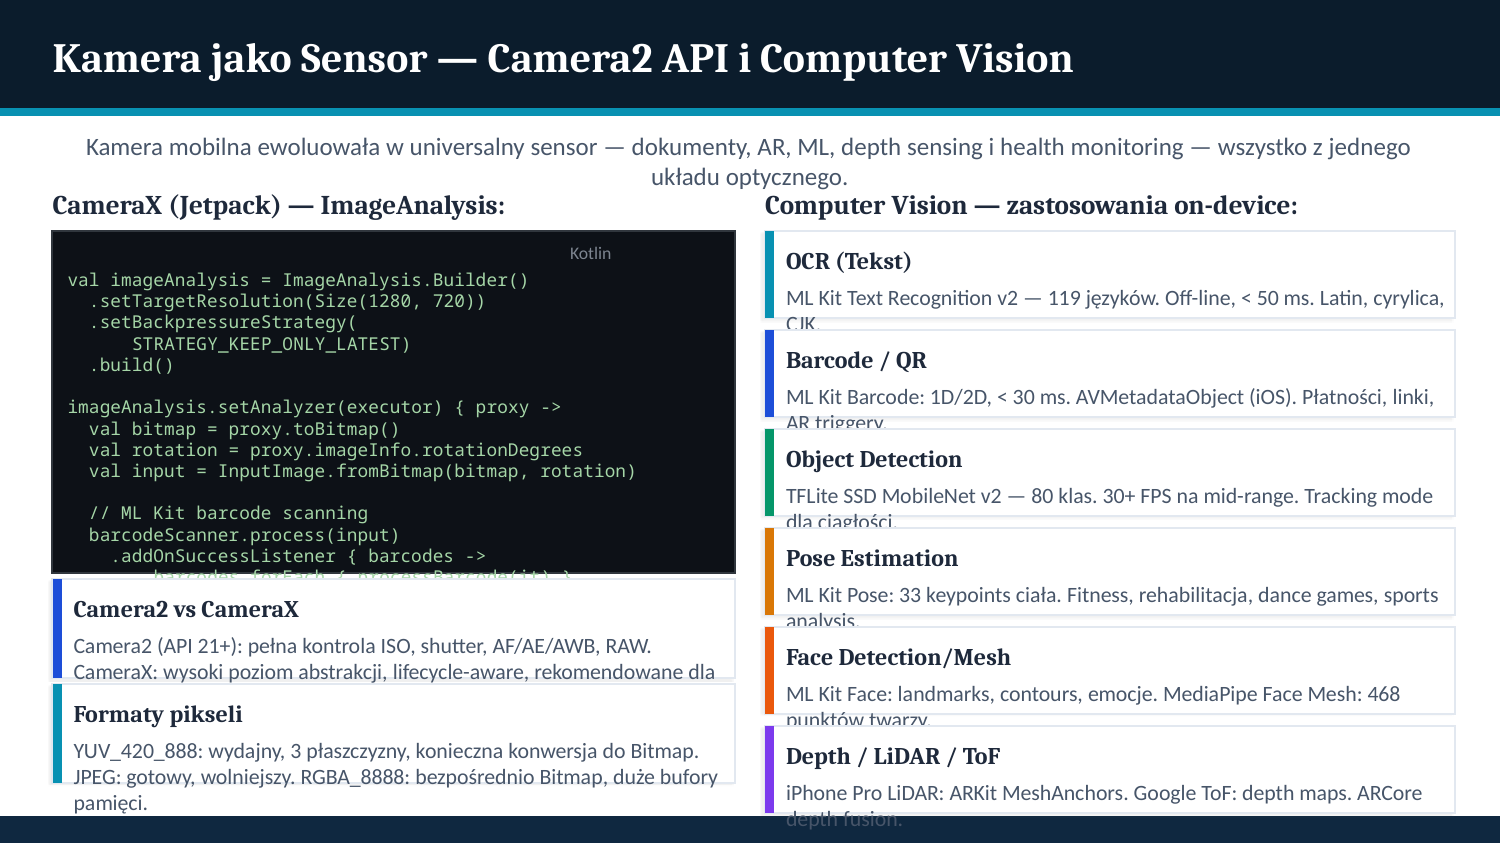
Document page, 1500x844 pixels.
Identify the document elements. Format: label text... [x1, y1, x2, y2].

text_box [593, 668, 608, 678]
text_box [422, 668, 442, 678]
text_box [626, 670, 632, 678]
text_box OCR (Tekst) [786, 240, 1446, 279]
text_box [52, 231, 735, 573]
text_box [455, 668, 476, 678]
text_box [450, 668, 457, 678]
text_box [555, 668, 566, 678]
text_box [696, 773, 705, 783]
text_box [346, 773, 363, 783]
text_box YUV_420_888: wydajny, 3 płaszczyzny, konieczna konwersja do Bitmap. JPEG: gotowy, wolniejszy. RGBA_8888: bezpośrednio Bitmap, duże bufory pamięci. [73, 736, 726, 773]
text_box [115, 668, 128, 678]
text_box [78, 773, 82, 783]
text_box [338, 668, 349, 678]
text_box [505, 773, 514, 783]
text_box Depth / LiDAR / ToF [786, 735, 1446, 774]
text_box iPhone Pro LiDAR: ARKit MeshAnchors. Google ToF: depth maps. ARCore depth fusion. [786, 779, 1446, 803]
text_box [453, 773, 462, 783]
text_box [560, 773, 571, 783]
text_box [691, 670, 696, 678]
text_box ML Kit Face: landmarks, contours, emocje. MediaPipe Face Mesh: 468 punktów twarzy. [786, 679, 1446, 704]
text_box [349, 668, 354, 678]
text_box [76, 668, 91, 678]
text_box [390, 773, 396, 783]
text_box [267, 670, 273, 678]
text_box [657, 668, 669, 678]
text_box [108, 668, 117, 678]
text_box [599, 773, 617, 783]
text_box [102, 668, 109, 678]
text_box [667, 773, 684, 783]
text_box [230, 773, 240, 783]
text_box [530, 773, 541, 783]
text_box [401, 773, 417, 783]
text_box [669, 668, 677, 678]
text_box [191, 668, 202, 678]
text_box [311, 668, 317, 678]
text_box [630, 668, 657, 678]
text_box [675, 668, 692, 678]
text_box [564, 670, 570, 678]
text_box [271, 668, 284, 678]
text_box [418, 773, 424, 783]
text_box [91, 668, 103, 678]
text_box [148, 668, 194, 678]
text_box [765, 429, 1455, 516]
text_box [176, 670, 182, 678]
text_box ML Kit Pose: 33 keypoints ciała. Fitness, rehabilitacja, dance games, sports analysis. [786, 581, 1446, 605]
text_box [623, 773, 649, 783]
text_box [139, 775, 145, 783]
text_box Camera2 vs CameraX [73, 588, 726, 627]
text_box [137, 668, 145, 678]
text_box [240, 773, 253, 783]
text_box Object Detection [786, 438, 1446, 477]
text_box [395, 668, 404, 678]
text_box val imageAnalysis = ImageAnalysis.Builder() .setTargetResolution(Size(1280, 720)) .setBackpressureStrategy( STRATEGY_KEEP_ONLY_LATEST) .build() imageAnalysis.setAnalyzer(executor) { proxy -> val bitmap = proxy.toBitmap() val rotation = proxy.imageInfo.rotationDegrees val input = InputImage.fromBitmap(bitmap, rotation) // ML Kit barcode scanning barcodeScanner.process(input) .addOnSuccessListener { barcodes -> barcodes.forEach { processBarcode(it) } } .addOnCompleteListener { proxy.close() } } [68, 269, 723, 563]
text_box [811, 816, 817, 825]
text_box [480, 773, 489, 783]
text_box [526, 775, 532, 783]
text_box [157, 775, 163, 783]
text_box [126, 668, 137, 678]
text_box [765, 528, 1455, 615]
text_box [283, 668, 290, 678]
text_box [464, 773, 474, 783]
text_box ML Kit Text Recognition v2 — 119 języków. Off-line, < 50 ms. Latin, cyrylica, CJK. [786, 284, 1446, 308]
text_box [487, 773, 499, 783]
text_box [246, 668, 269, 678]
text_box [544, 668, 553, 678]
text_box [379, 773, 385, 783]
text_box [568, 668, 580, 678]
text_box [576, 773, 587, 783]
text_box [236, 668, 244, 678]
text_box [765, 231, 1455, 318]
text_box [222, 773, 229, 783]
text_box [548, 773, 558, 783]
text_box [516, 668, 539, 678]
text_box [143, 773, 149, 783]
text_box [151, 773, 159, 783]
text_box Formaty pikseli [73, 693, 726, 732]
text_box Barcode / QR [786, 339, 1446, 378]
text_box [52, 684, 735, 783]
text_box Kotlin [570, 238, 720, 266]
text_box [789, 817, 794, 825]
text_box [332, 668, 340, 678]
text_box [242, 670, 248, 678]
text_box [423, 773, 431, 783]
text_box [0, 0, 1500, 116]
text_box [52, 579, 735, 678]
text_box [95, 773, 105, 783]
text_box [305, 668, 310, 678]
text_box [476, 668, 502, 678]
text_box [622, 668, 628, 678]
text_box [289, 668, 305, 678]
text_box [323, 670, 330, 678]
text_box [211, 668, 237, 678]
text_box [692, 775, 698, 783]
text_box [406, 668, 413, 678]
text_box [686, 773, 694, 783]
text_box [365, 668, 394, 678]
text_box [460, 775, 466, 783]
text_box Pose Estimation [786, 537, 1446, 576]
text_box [368, 773, 374, 783]
text_box [251, 773, 270, 783]
text_box [615, 670, 620, 678]
text_box [616, 775, 621, 783]
text_box [502, 668, 510, 678]
text_box [471, 773, 482, 783]
text_box [334, 773, 341, 783]
text_box [537, 668, 546, 678]
text_box [570, 773, 577, 783]
text_box [315, 773, 327, 783]
text_box [411, 668, 423, 678]
text_box [877, 817, 883, 825]
text_box [429, 773, 454, 783]
text_box [267, 773, 302, 783]
text_box [765, 330, 1455, 417]
text_box [441, 668, 449, 678]
text_box [105, 773, 141, 783]
text_box Computer Vision — zastosowania on-device: [765, 183, 1455, 225]
text_box [514, 773, 528, 783]
text_box [852, 816, 857, 825]
text_box Camera2 (API 21+): pełna kontrola ISO, shutter, AF/AE/AWB, RAW. CameraX: wysoki poziom abstrakcji, lifecycle-aware, rekomendowane dla ML. AVFoundation (iOS): analogicznie. [73, 631, 726, 668]
text_box [498, 775, 503, 783]
text_box TFLite SSD MobileNet v2 — 80 klas. 30+ FPS na mid-range. Tracking mode dla ciągłości. [786, 481, 1446, 506]
text_box Kamera jako Sensor — Camera2 API i Computer Vision [53, 9, 1448, 102]
text_box [765, 627, 1455, 714]
text_box [84, 773, 93, 783]
text_box [308, 773, 315, 783]
text_box [508, 668, 518, 678]
text_box [579, 668, 586, 678]
text_box [204, 668, 209, 678]
text_box [662, 773, 668, 783]
text_box [161, 773, 220, 783]
text_box Kamera mobilna ewoluowała w universalny sensor — dokumenty, AR, ML, depth sensing i health monitoring — wszystko z jednego układu optycznego. [53, 123, 1448, 171]
text_box ML Kit Barcode: 1D/2D, < 30 ms. AVMetadataObject (iOS). Płatności, linki, AR triggery. [786, 383, 1446, 407]
text_box CameraX (Jetpack) — ImageAnalysis: [52, 183, 735, 225]
text_box [647, 773, 661, 783]
text_box [276, 775, 285, 783]
text_box [702, 668, 711, 678]
text_box [218, 775, 224, 783]
text_box [608, 668, 616, 678]
text_box [356, 668, 366, 678]
text_box [200, 670, 206, 678]
text_box [316, 668, 326, 678]
text_box [587, 773, 600, 783]
text_box [0, 816, 1500, 843]
text_box Face Detection/Mesh [786, 636, 1446, 675]
text_box [765, 726, 1455, 813]
text_box [585, 668, 595, 678]
